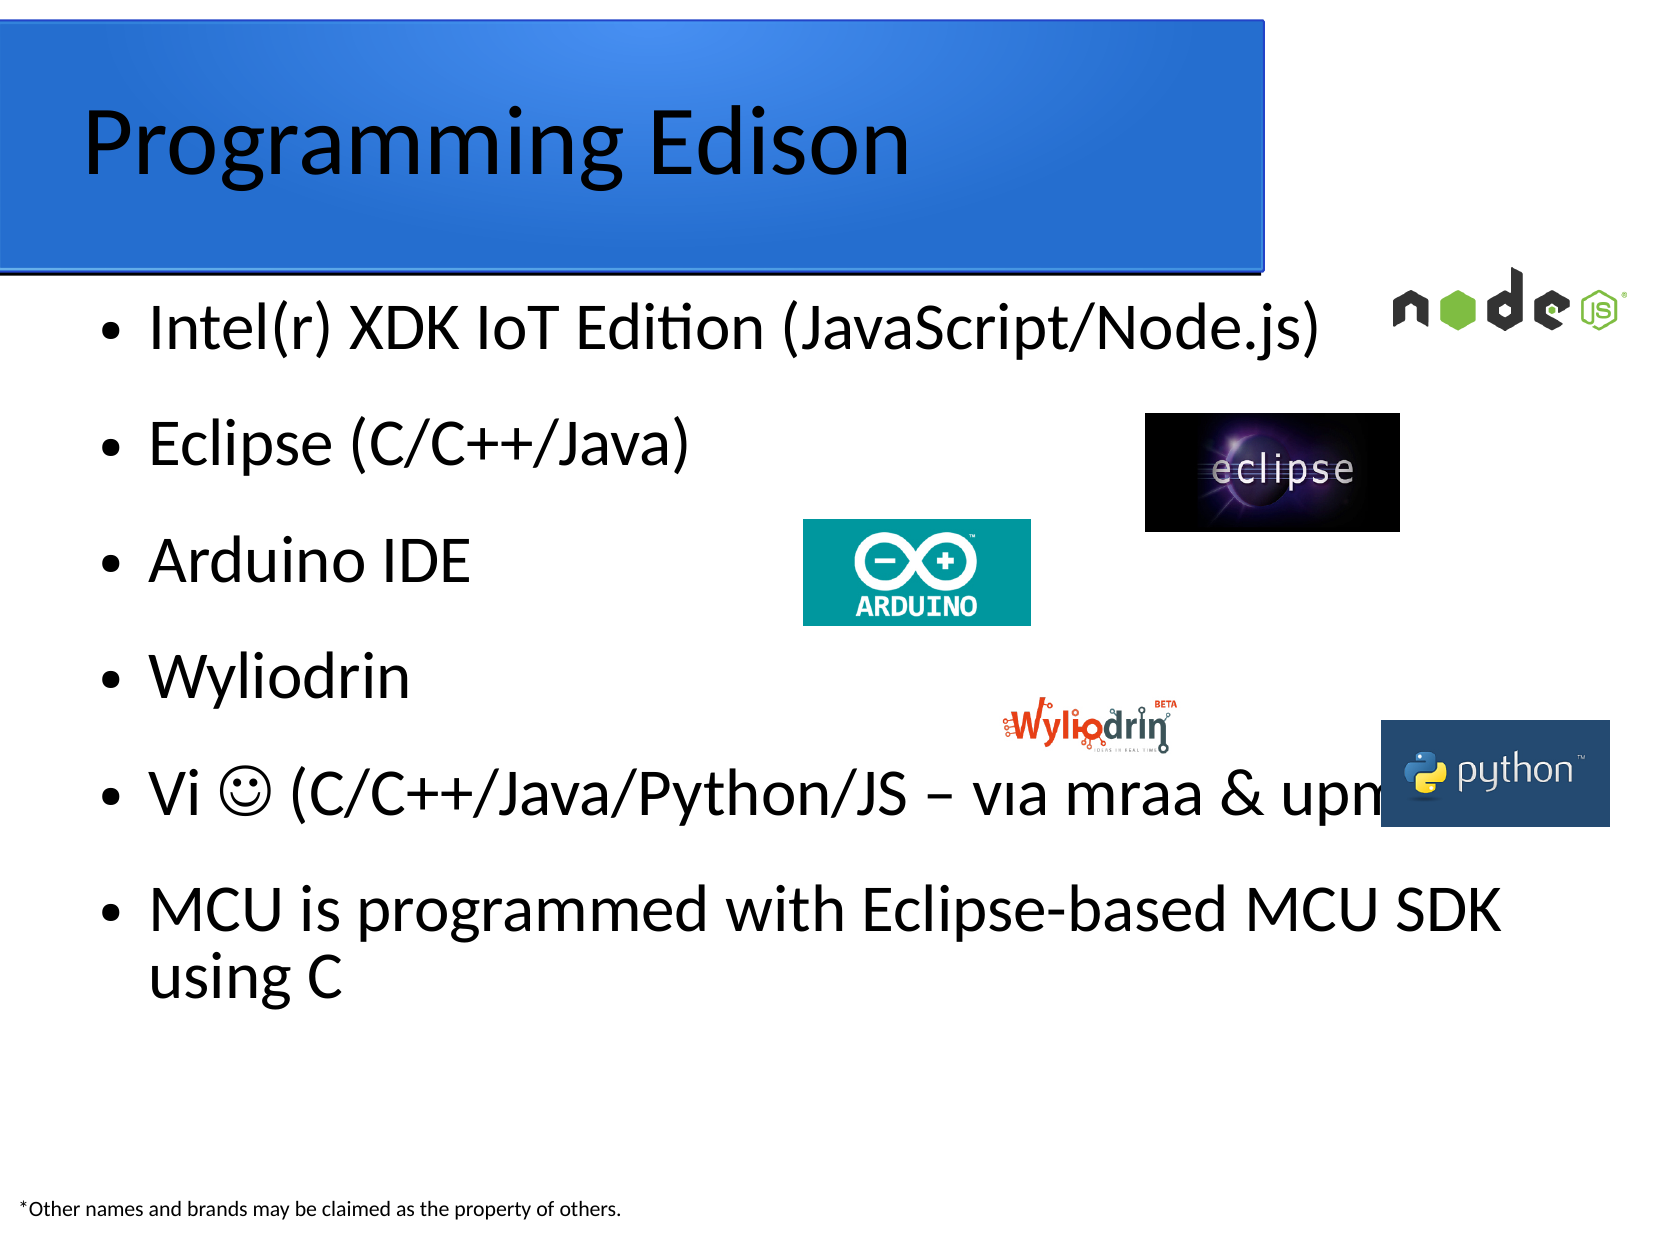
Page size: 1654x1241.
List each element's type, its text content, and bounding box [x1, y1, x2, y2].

title Programming Edison [82, 47, 1235, 252]
picture [803, 519, 1031, 626]
text_box *Other names and brands may be claimed as the property of others. [3, 1192, 638, 1235]
picture [1393, 236, 1627, 362]
picture [1381, 720, 1610, 827]
picture [974, 671, 1205, 780]
picture [1145, 413, 1400, 532]
list Intel(r) XDK IoT Edition (JavaScript/Node.js) Eclipse (C/C++/Java) Arduino IDE Wyliodrin Vi  (C/C++/Java/Python/JS – via mraa & upm) MCU is programmed with Eclipse-based MCU SDK using C [82, 299, 1571, 1019]
